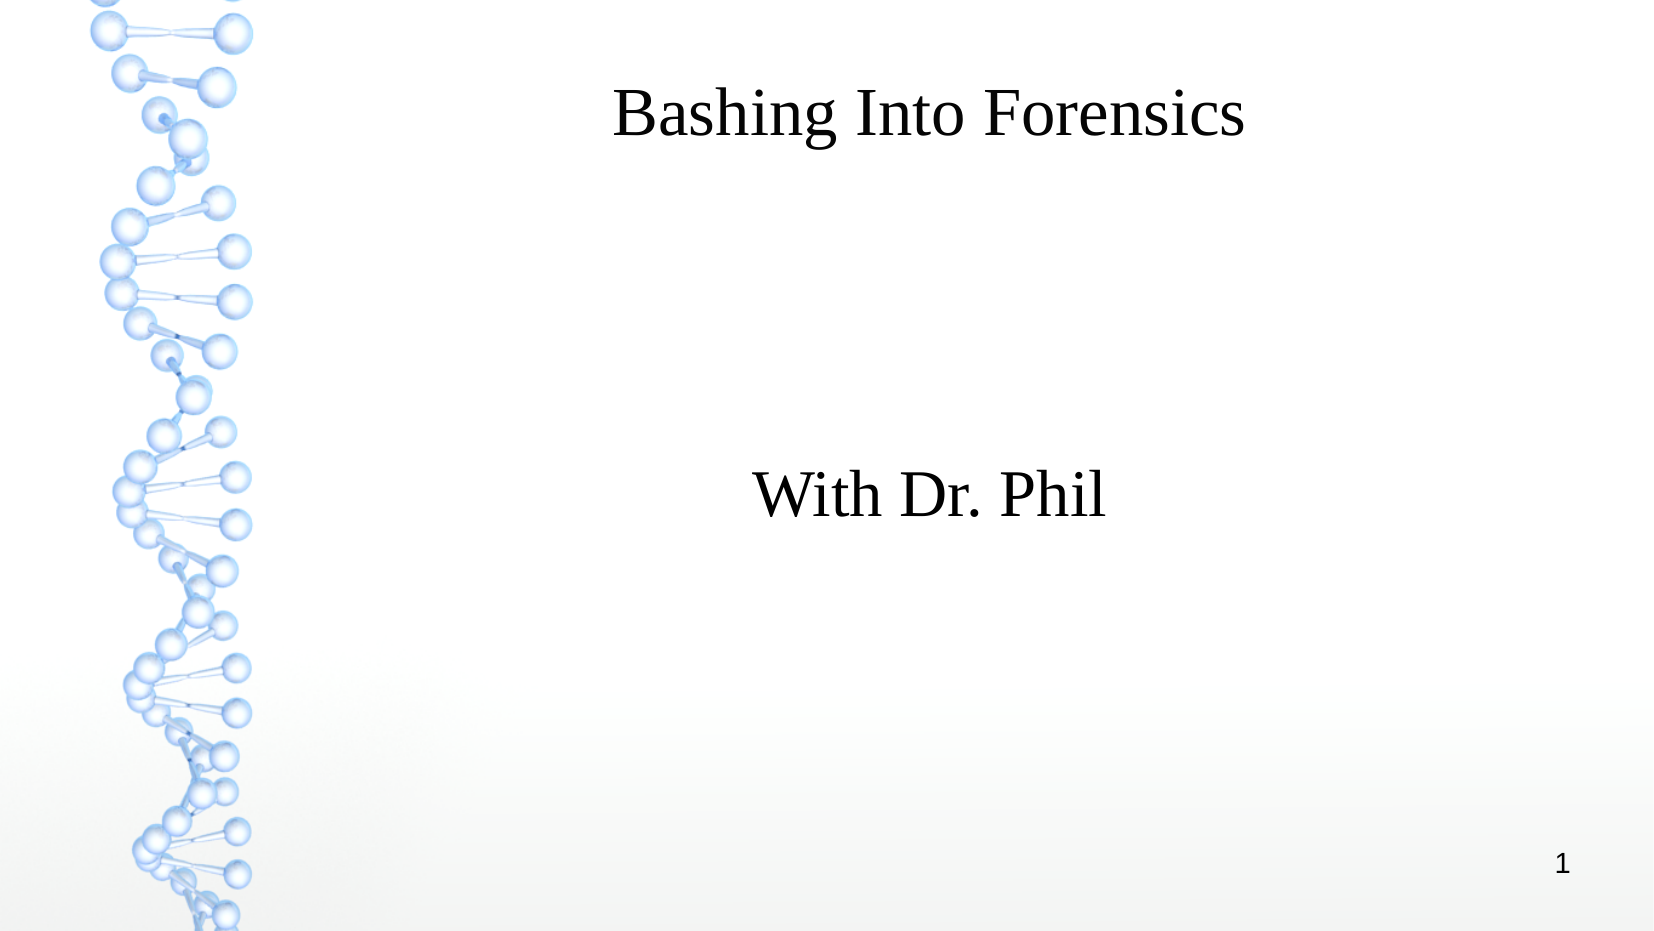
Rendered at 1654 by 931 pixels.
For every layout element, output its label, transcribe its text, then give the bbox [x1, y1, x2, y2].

picture [0, 0, 1654, 931]
title Bashing Into Forensics [265, 35, 1595, 189]
subtitle With Dr. Phil [265, 224, 1595, 764]
